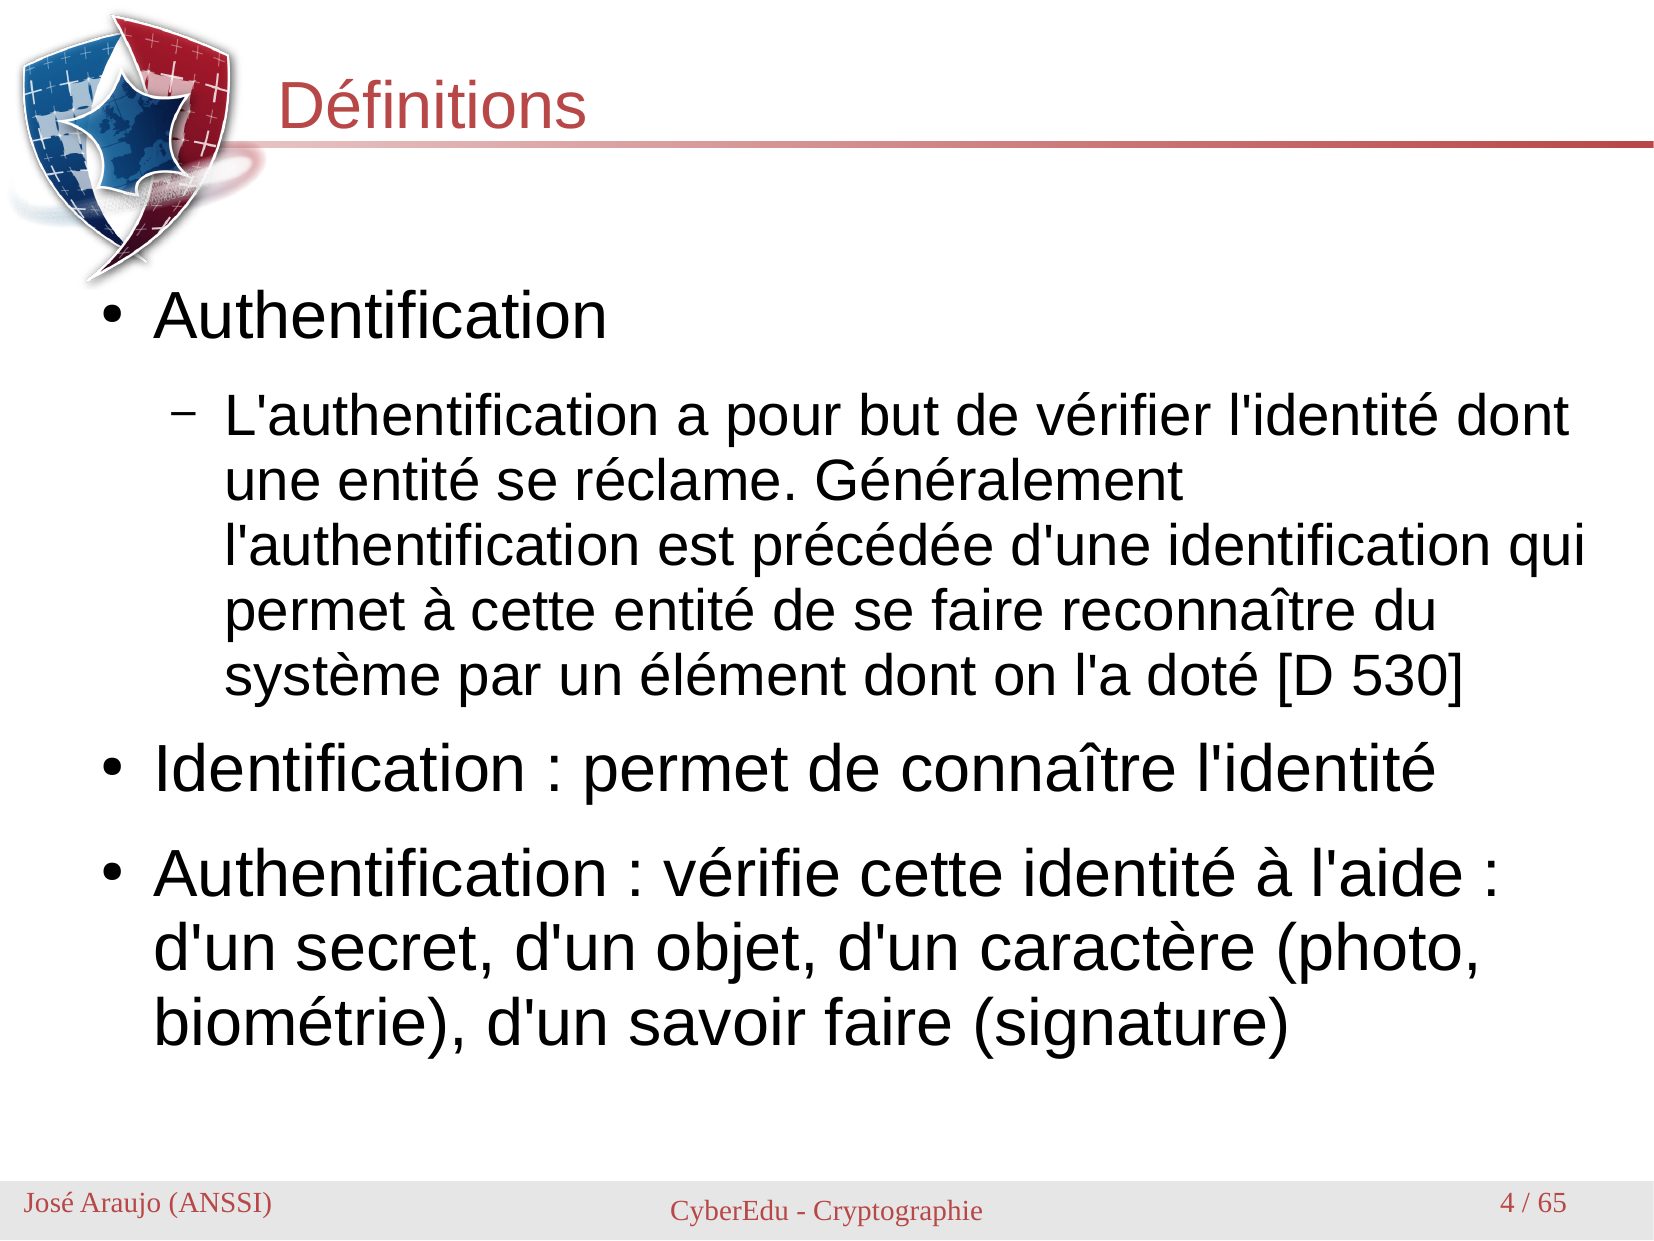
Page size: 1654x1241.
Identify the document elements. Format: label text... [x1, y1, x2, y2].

picture [0, 0, 272, 290]
title Définitions [277, 49, 1642, 237]
list Authentification L'authentification a pour but de vérifier l'identité dont une entité se réclame. Généralement l'authentification est précédée d'une identification qui permet à cette entité de se faire reconnaître du système par un élément dont on l'a doté [D 530] Identification : permet de connaître l'identité Authentification : vérifie cette identité à l'aide : d'un secret, d'un objet, d'un caractère (photo, biométrie), d'un savoir faire (signature) [82, 278, 1595, 1170]
